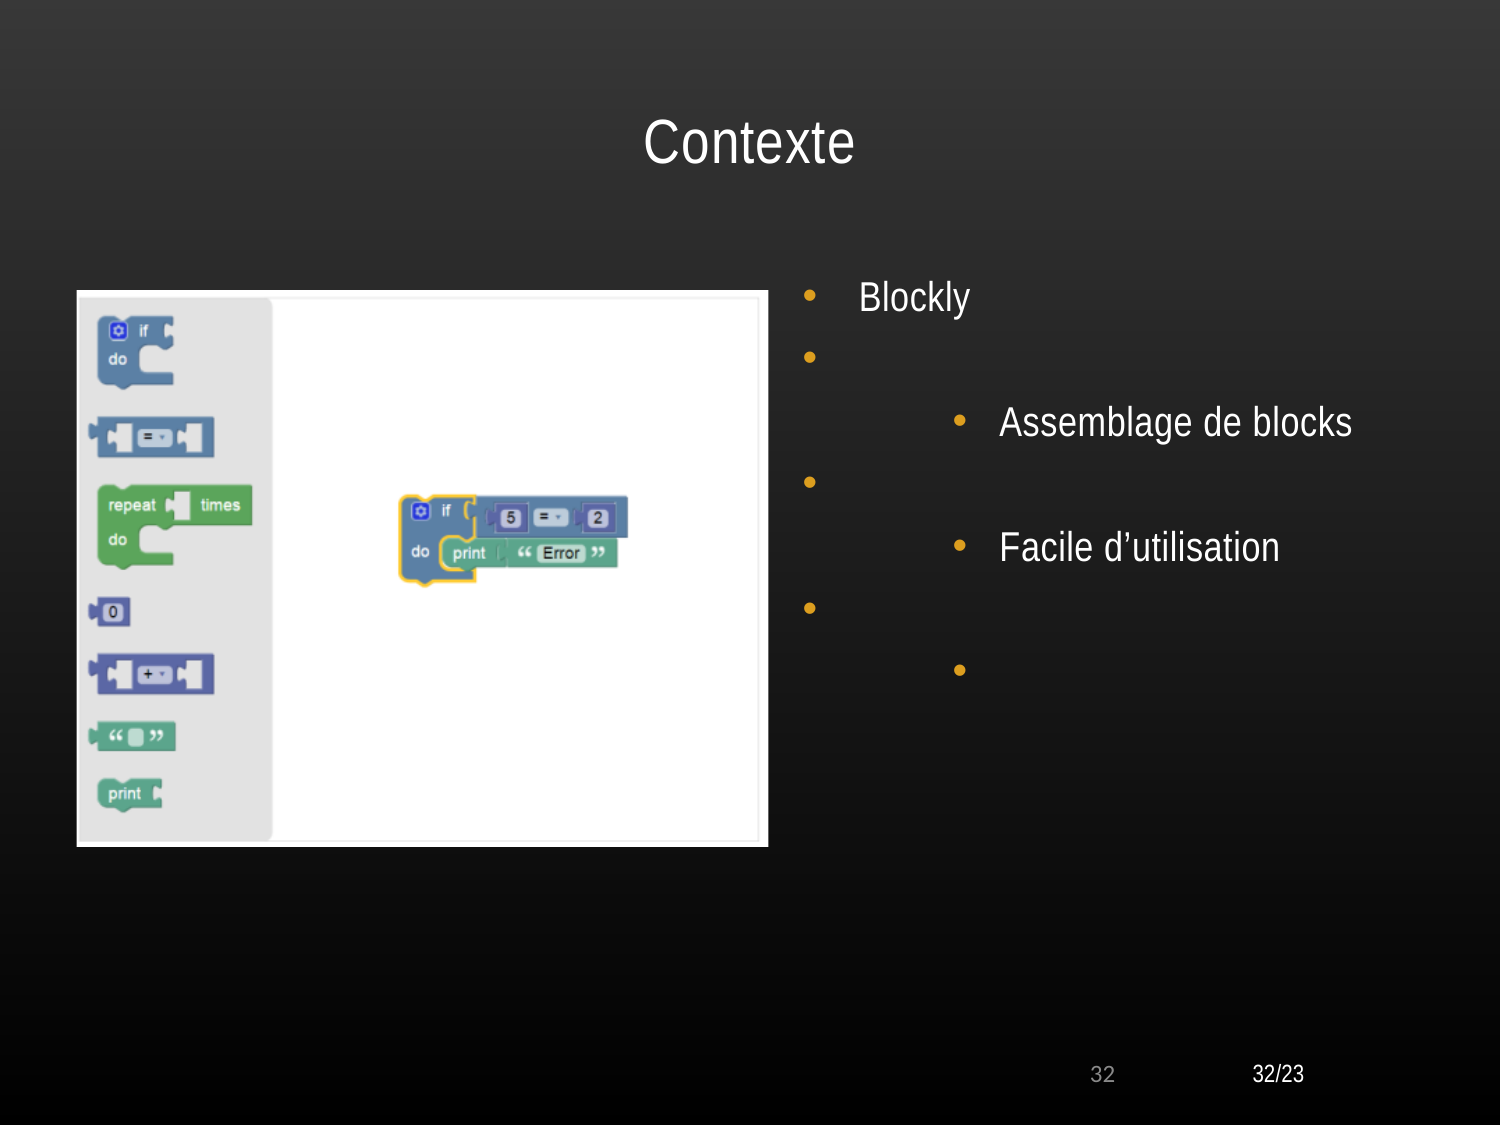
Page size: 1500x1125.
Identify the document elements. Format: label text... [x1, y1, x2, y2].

list Blockly Assemblage de blocks Facile d’utilisation [787, 262, 1401, 938]
picture [76, 290, 769, 847]
title Contexte [99, 45, 1400, 233]
text_box <numéro>/23 [1237, 1042, 1401, 1103]
